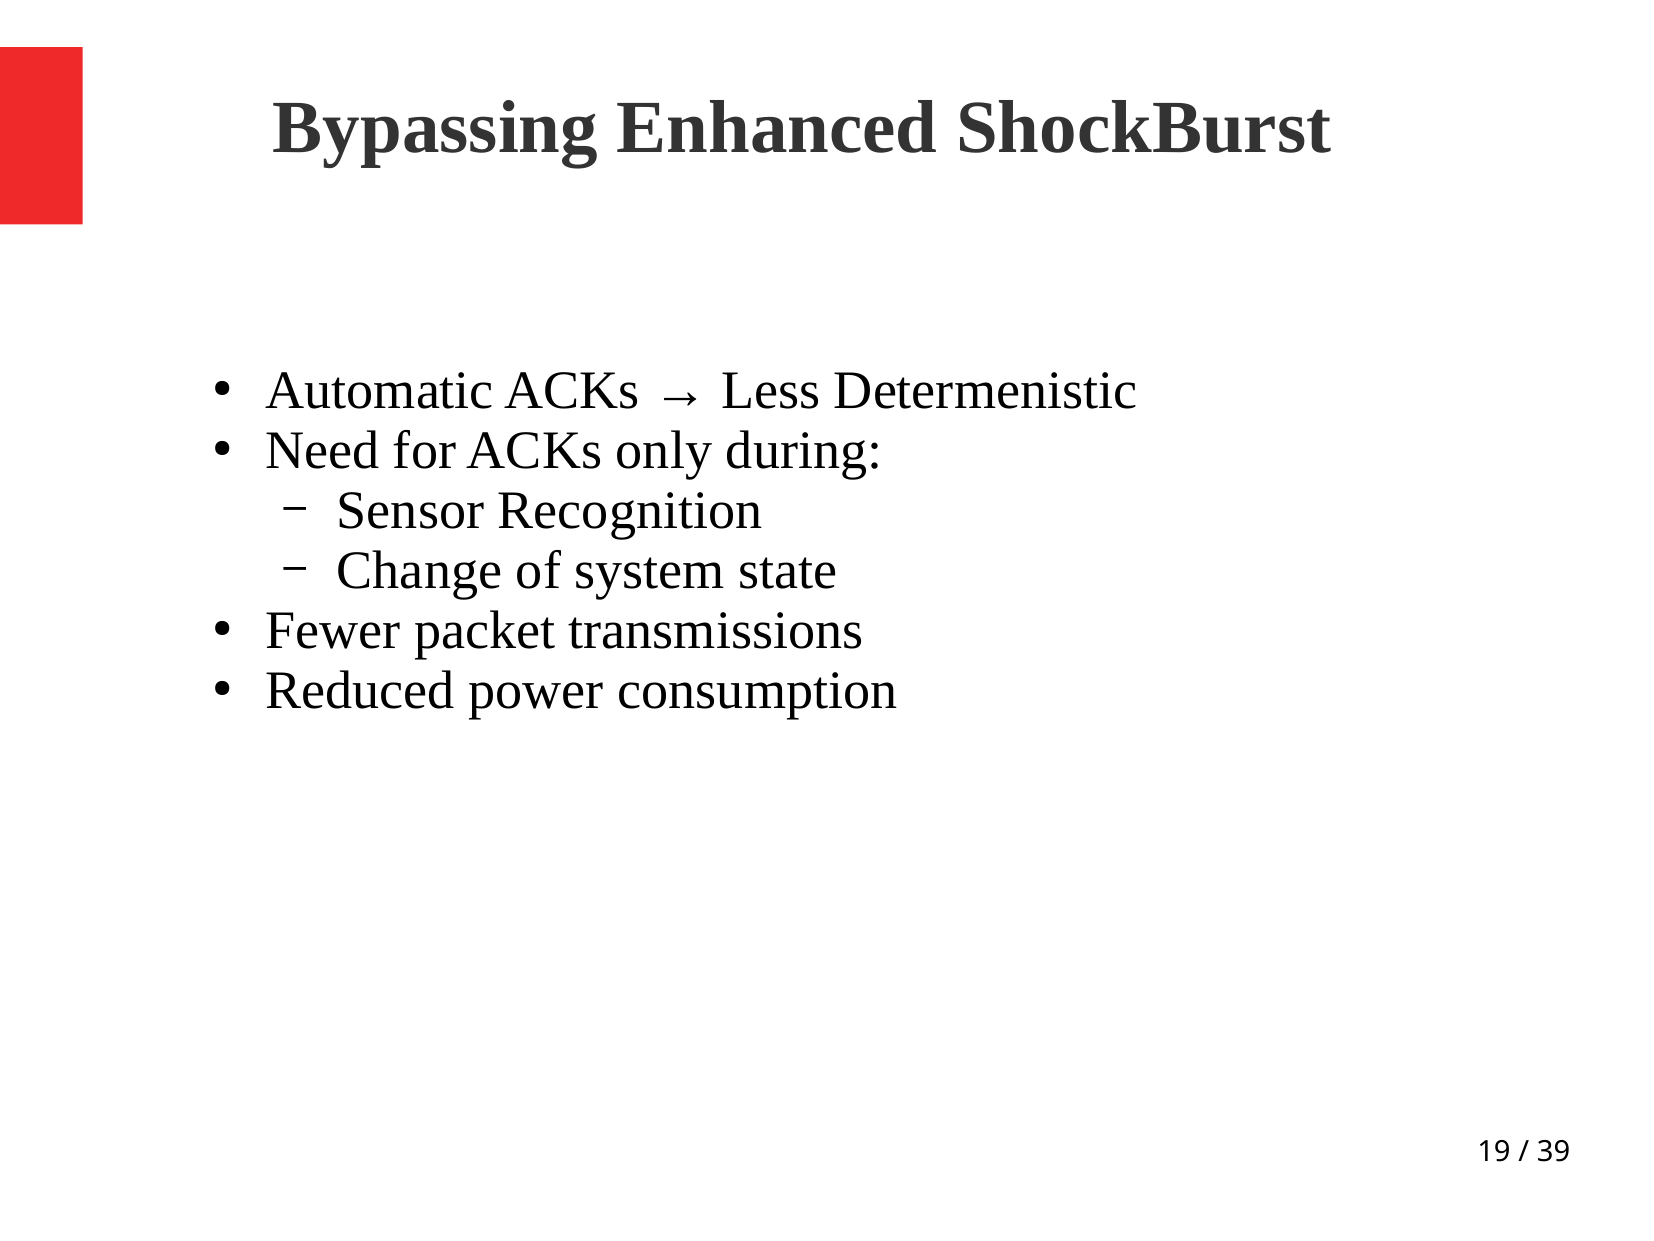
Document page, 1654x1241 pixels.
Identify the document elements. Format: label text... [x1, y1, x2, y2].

list Automatic ACKs → Less Determenistic Need for ACKs only during: Sensor Recognition Change of system state Fewer packet transmissions Reduced power consumption [195, 300, 1501, 1051]
title Bypassing Enhanced ShockBurst [150, 40, 1456, 216]
